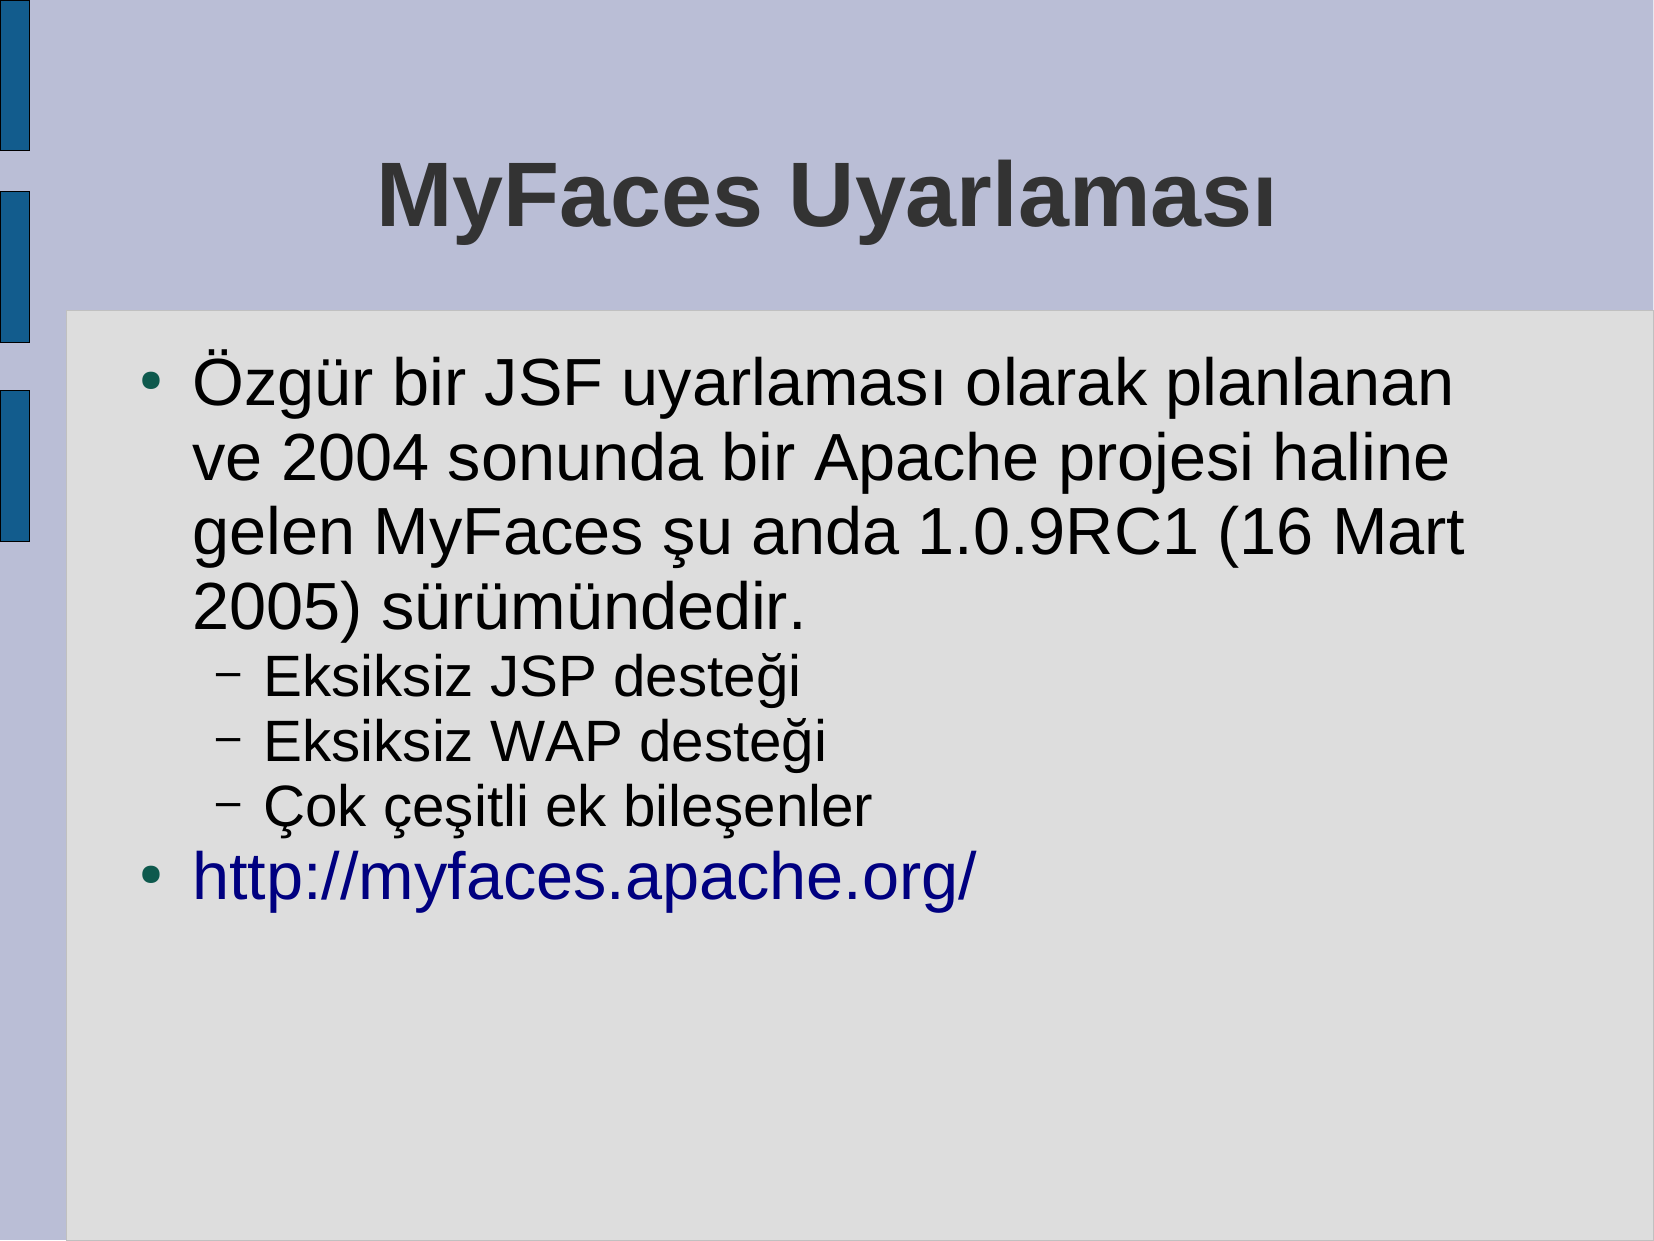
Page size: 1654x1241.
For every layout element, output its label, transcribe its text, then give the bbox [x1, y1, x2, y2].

title MyFaces Uyarlaması [121, 91, 1534, 299]
list Özgür bir JSF uyarlaması olarak planlanan ve 2004 sonunda bir Apache projesi haline gelen MyFaces şu anda 1.0.9RC1 (16 Mart 2005) sürümündedir. Eksiksiz JSP desteği Eksiksiz WAP desteği Çok çeşitli ek bileşenler http://myfaces.apache.org/ [121, 344, 1534, 1127]
